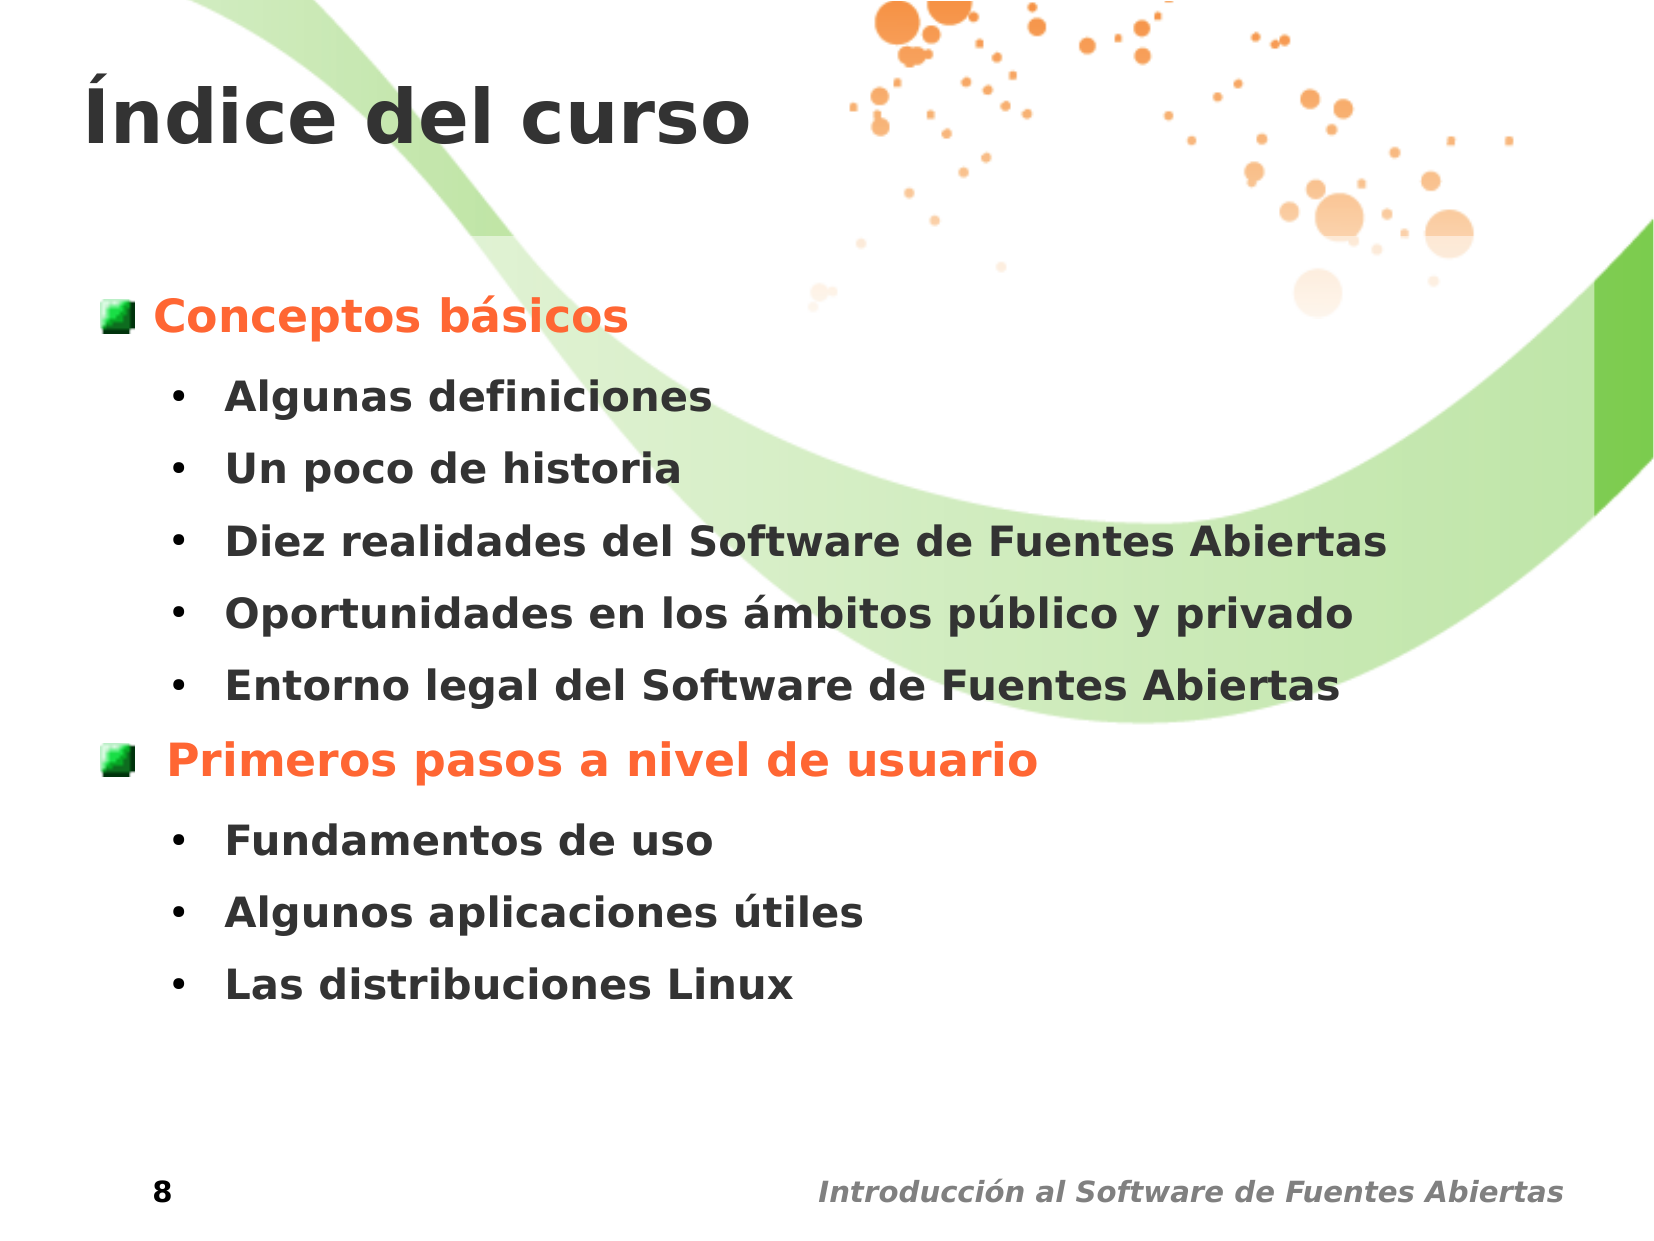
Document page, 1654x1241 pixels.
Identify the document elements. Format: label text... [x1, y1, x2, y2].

title Índice del curso [82, 29, 1571, 207]
picture [185, 0, 1654, 754]
list Conceptos básicos Algunas definiciones Un poco de historia Diez realidades del Software de Fuentes Abiertas Oportunidades en los ámbitos público y privado Entorno legal del Software de Fuentes Abiertas Primeros pasos a nivel de usuario Fundamentos de uso Algunos aplicaciones útiles Las distribuciones Linux [82, 290, 1571, 1137]
